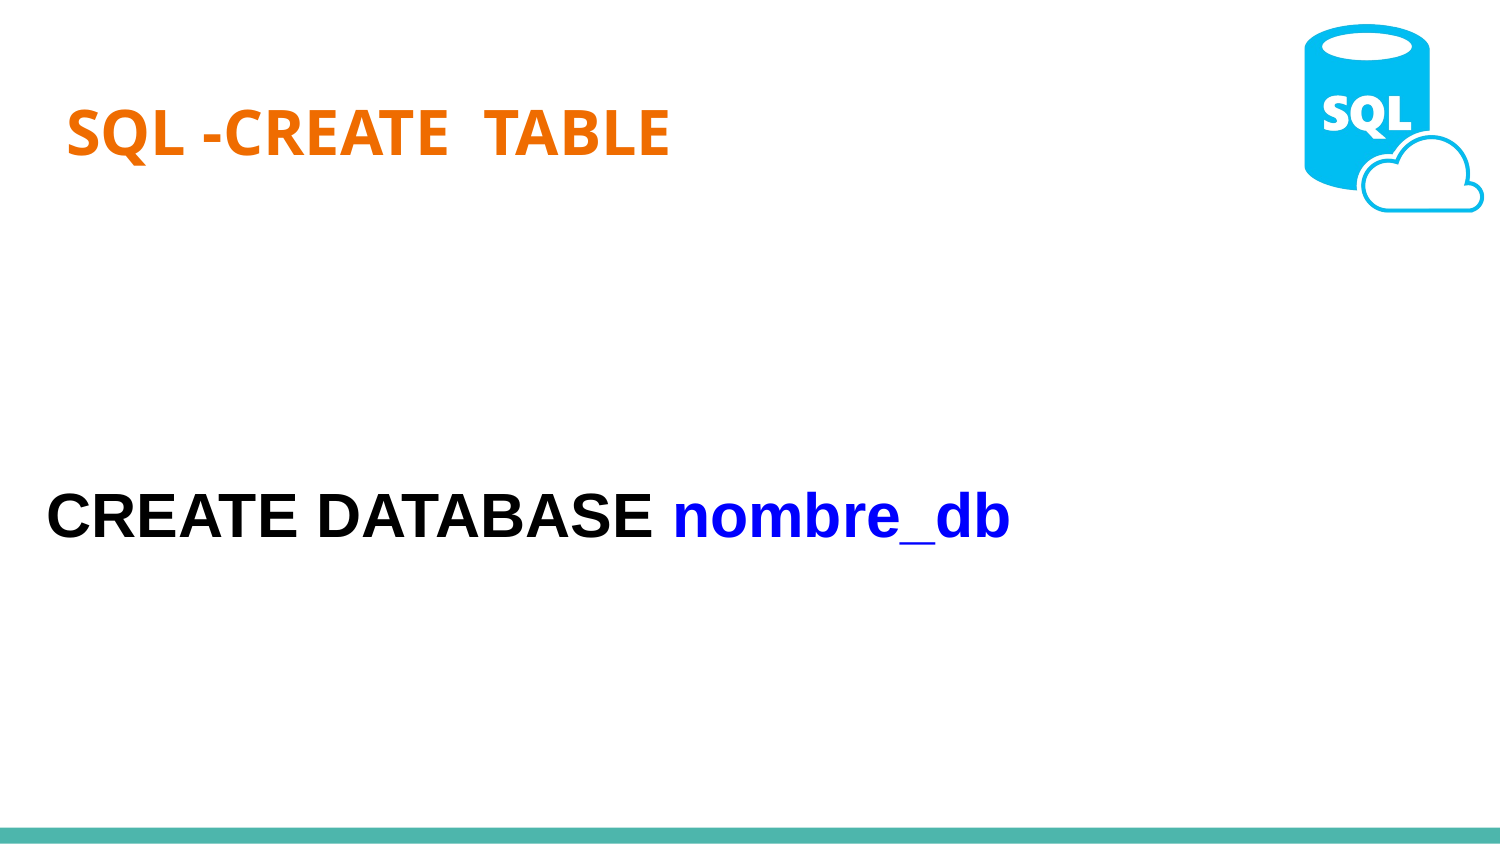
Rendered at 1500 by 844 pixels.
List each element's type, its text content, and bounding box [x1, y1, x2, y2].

picture [1366, 140, 1479, 200]
text_box CREATE DATABASE nombre_db [46, 200, 1500, 761]
title SQL -CREATE TABLE [51, 72, 1299, 189]
picture [1299, 23, 1489, 200]
